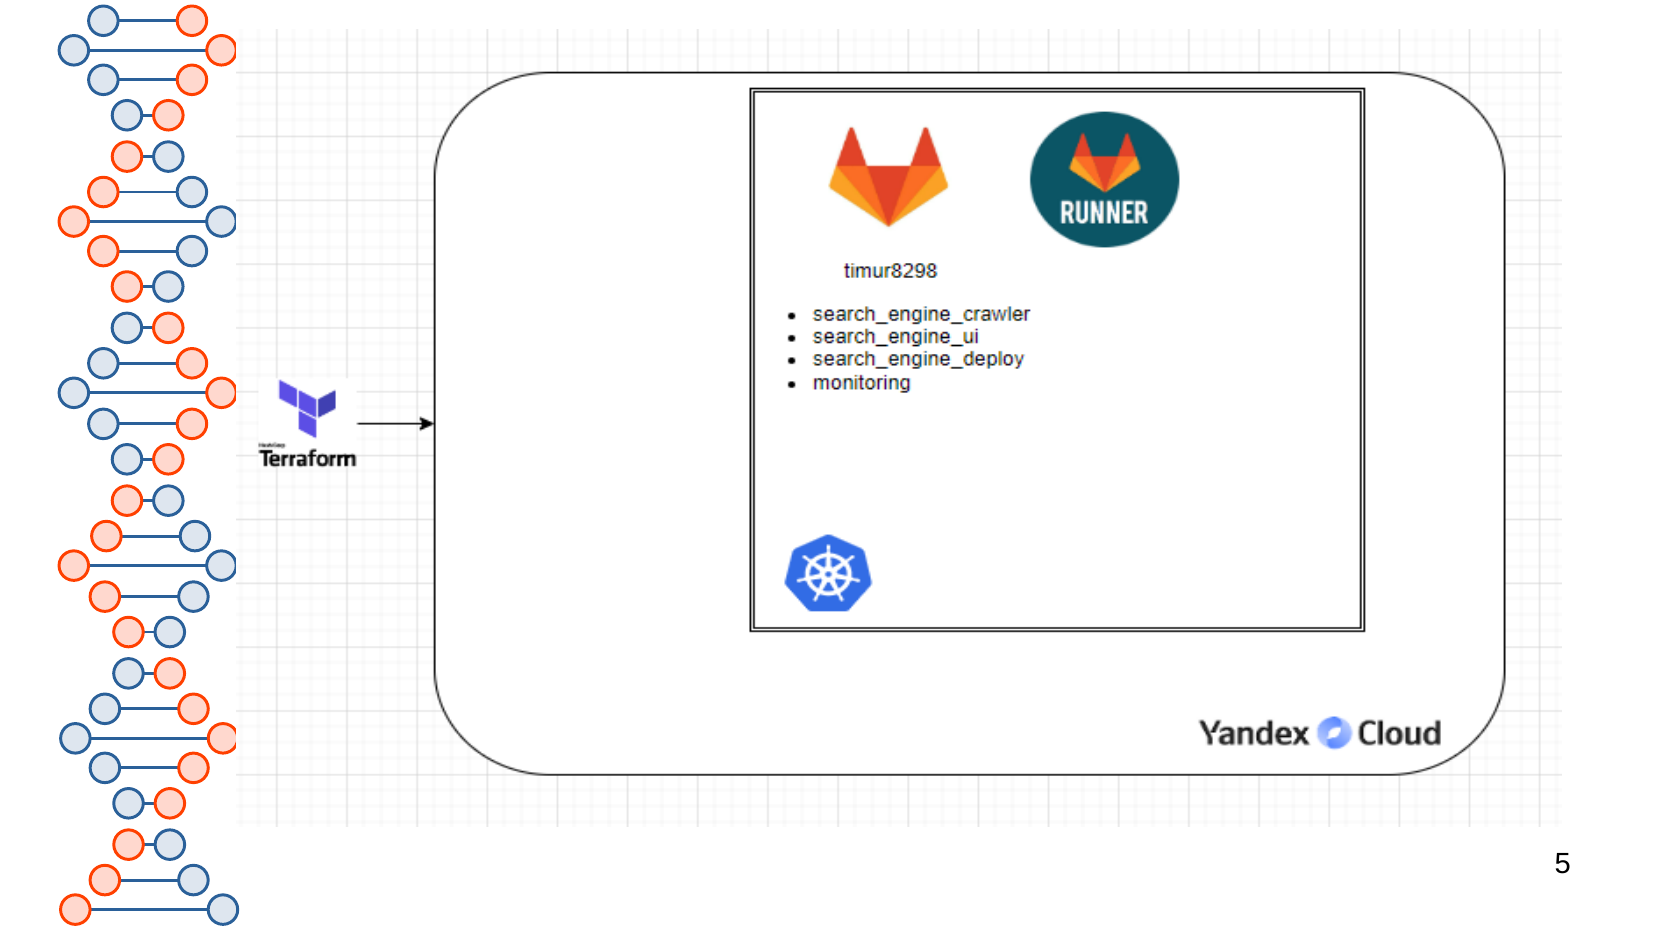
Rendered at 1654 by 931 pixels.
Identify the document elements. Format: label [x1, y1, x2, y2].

picture [236, 29, 1562, 827]
